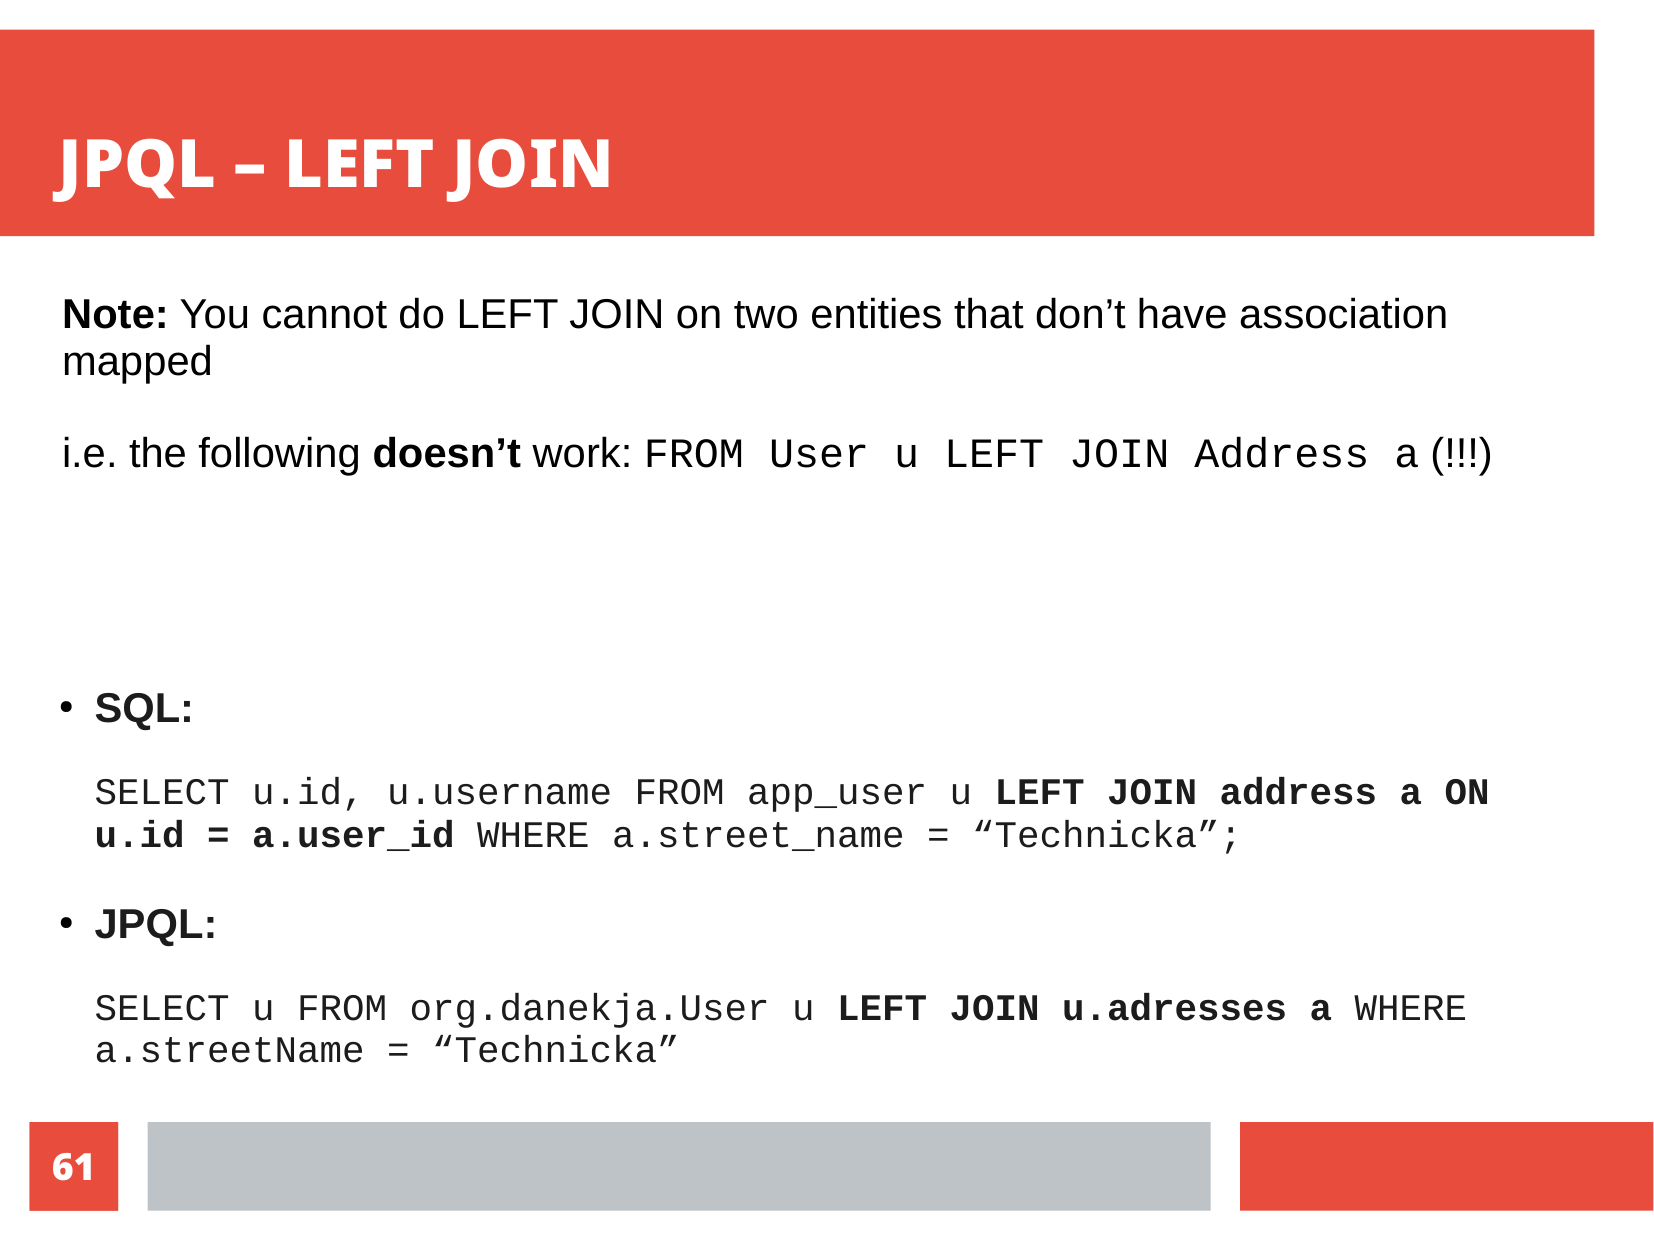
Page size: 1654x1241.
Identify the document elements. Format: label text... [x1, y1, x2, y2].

subtitle SQL: SELECT u.id, u.username FROM app_user u LEFT JOIN address a ON u.id = a.user_id WHERE a.street_name = “Technicka”; JPQL: SELECT u FROM org.danekja.User u LEFT JOIN u.adresses a WHERE a.streetName = “Technicka” [59, 685, 1595, 1049]
title JPQL – LEFT JOIN [59, 59, 1595, 207]
text_box Note: You cannot do LEFT JOIN on two entities that don’t have association mapped i.e. the following doesn’t work: FROM User u LEFT JOIN Address a (!!!) [47, 283, 1571, 488]
